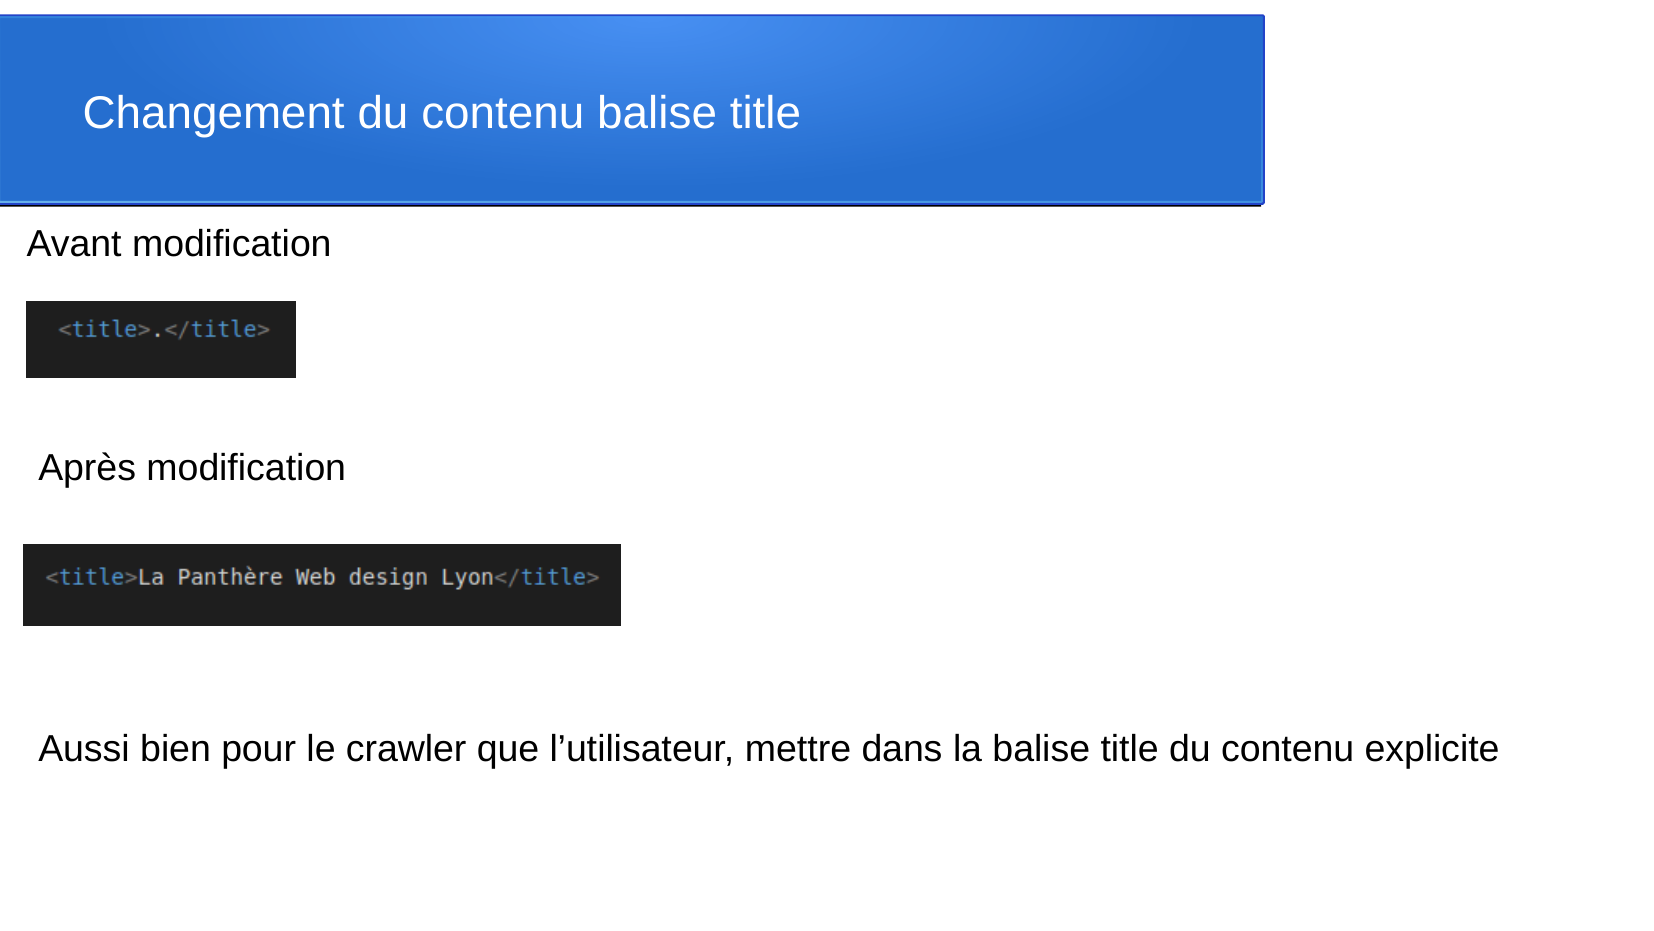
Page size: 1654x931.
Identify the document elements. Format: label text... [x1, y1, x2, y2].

picture [26, 301, 296, 378]
picture [23, 544, 621, 626]
text_box Aussi bien pour le crawler que l’utilisateur, mettre dans la balise title du contenu explicite [23, 720, 1619, 849]
text_box Après modification [23, 439, 556, 497]
title Changement du contenu balise title [82, 29, 1235, 196]
text_box Avant modification [11, 214, 544, 272]
